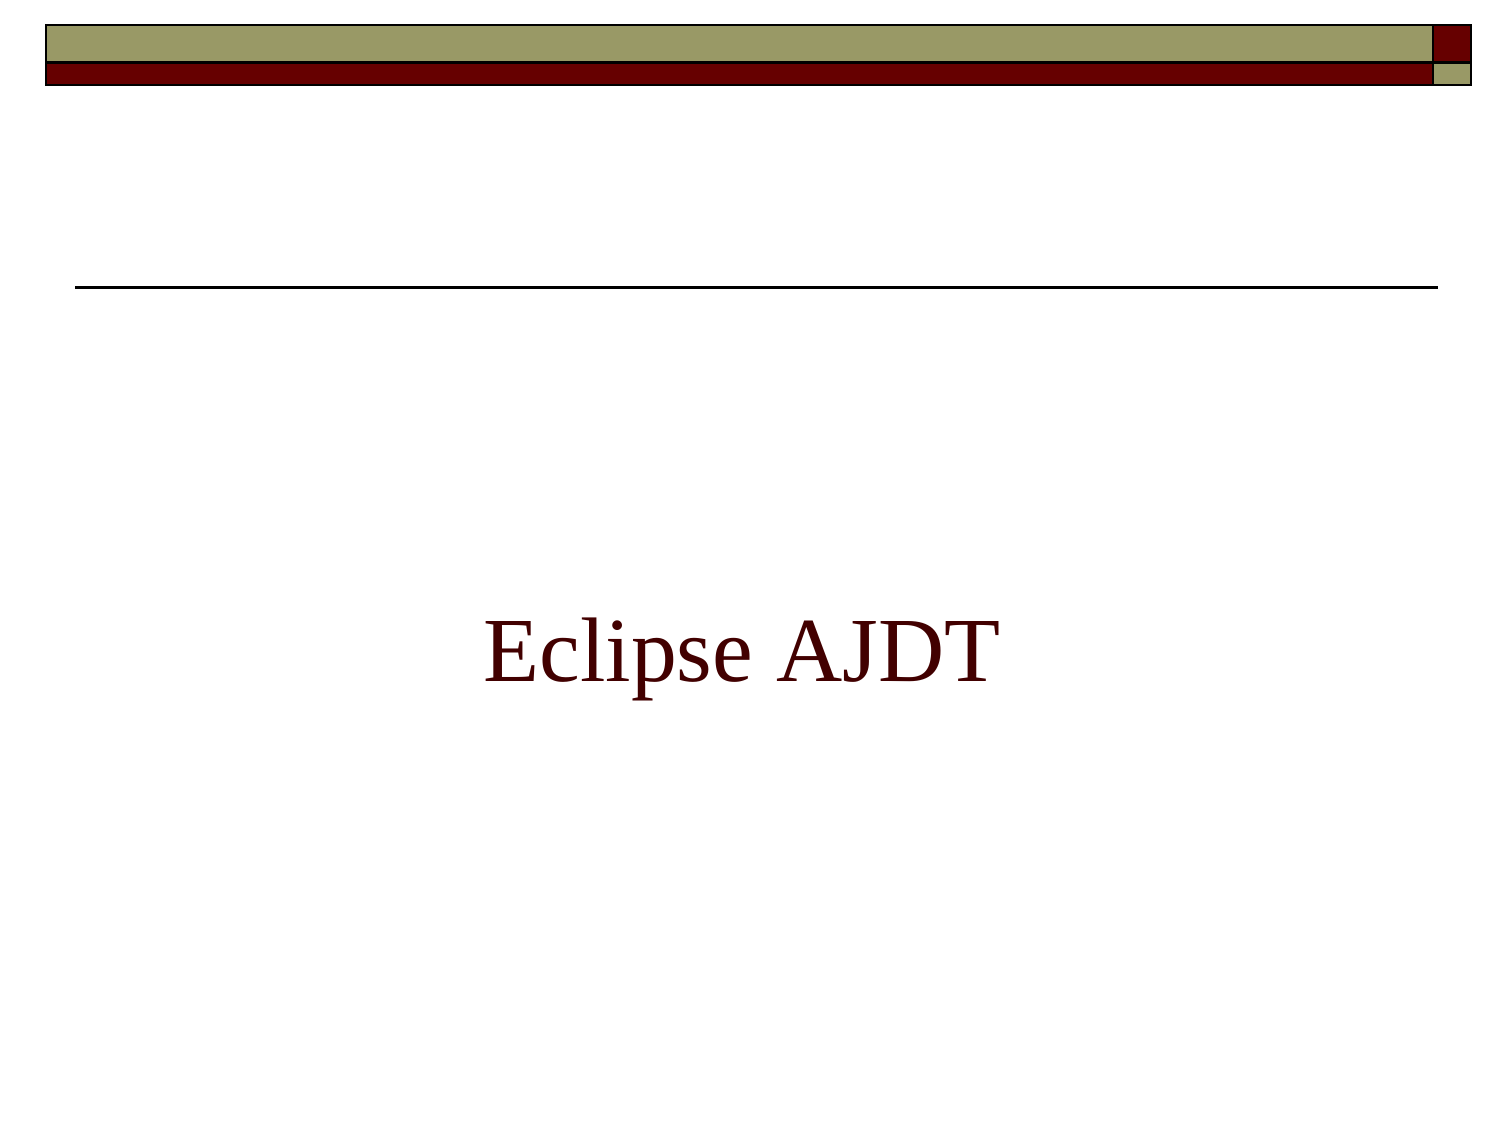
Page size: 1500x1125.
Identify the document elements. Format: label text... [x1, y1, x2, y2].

title Eclipse AJDT [67, 532, 1418, 768]
